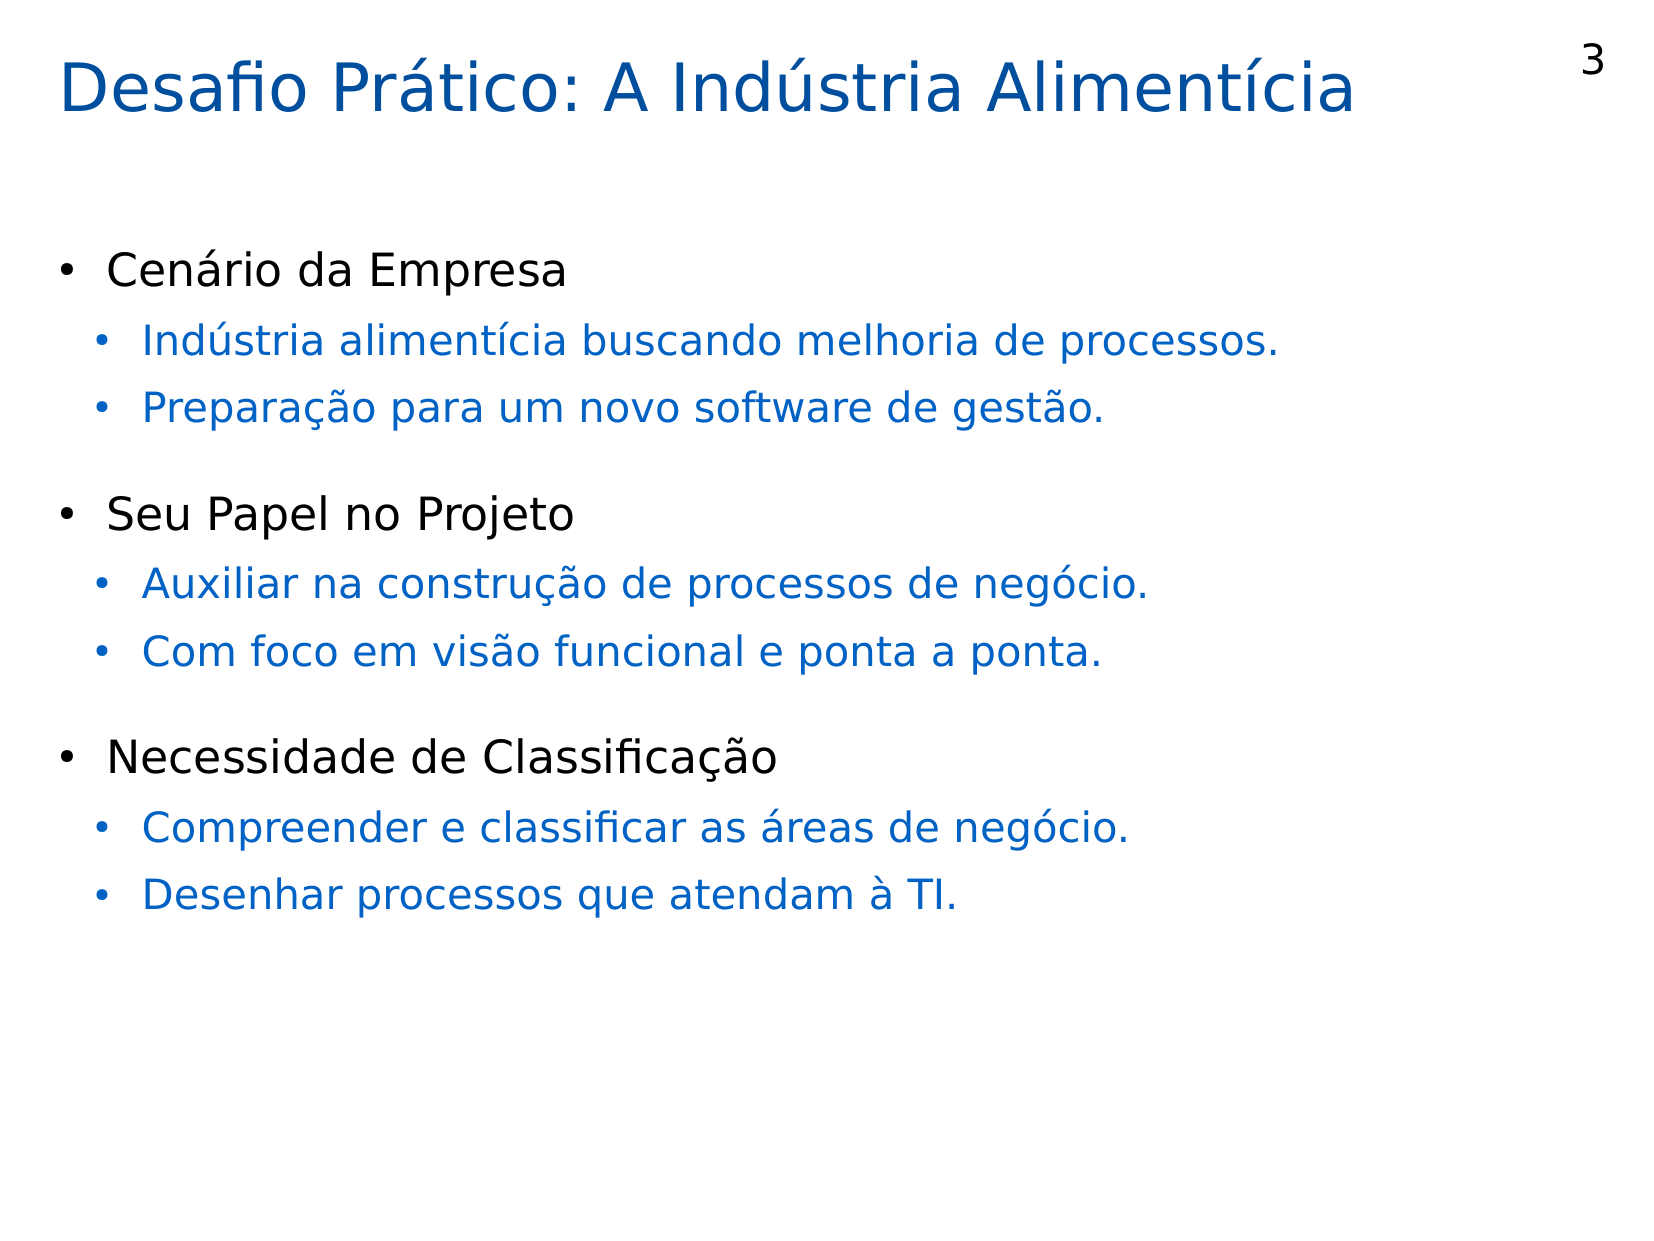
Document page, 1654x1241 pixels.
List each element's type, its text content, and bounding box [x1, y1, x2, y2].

title Desafio Prático: A Indústria Alimentícia [59, 29, 1506, 148]
list Cenário da Empresa Indústria alimentícia buscando melhoria de processos. Preparação para um novo software de gestão. Seu Papel no Projeto Auxiliar na construção de processos de negócio. Com foco em visão funcional e ponta a ponta. Necessidade de Classificação Compreender e classificar as áreas de negócio. Desenhar processos que atendam à TI. [59, 236, 1595, 1211]
